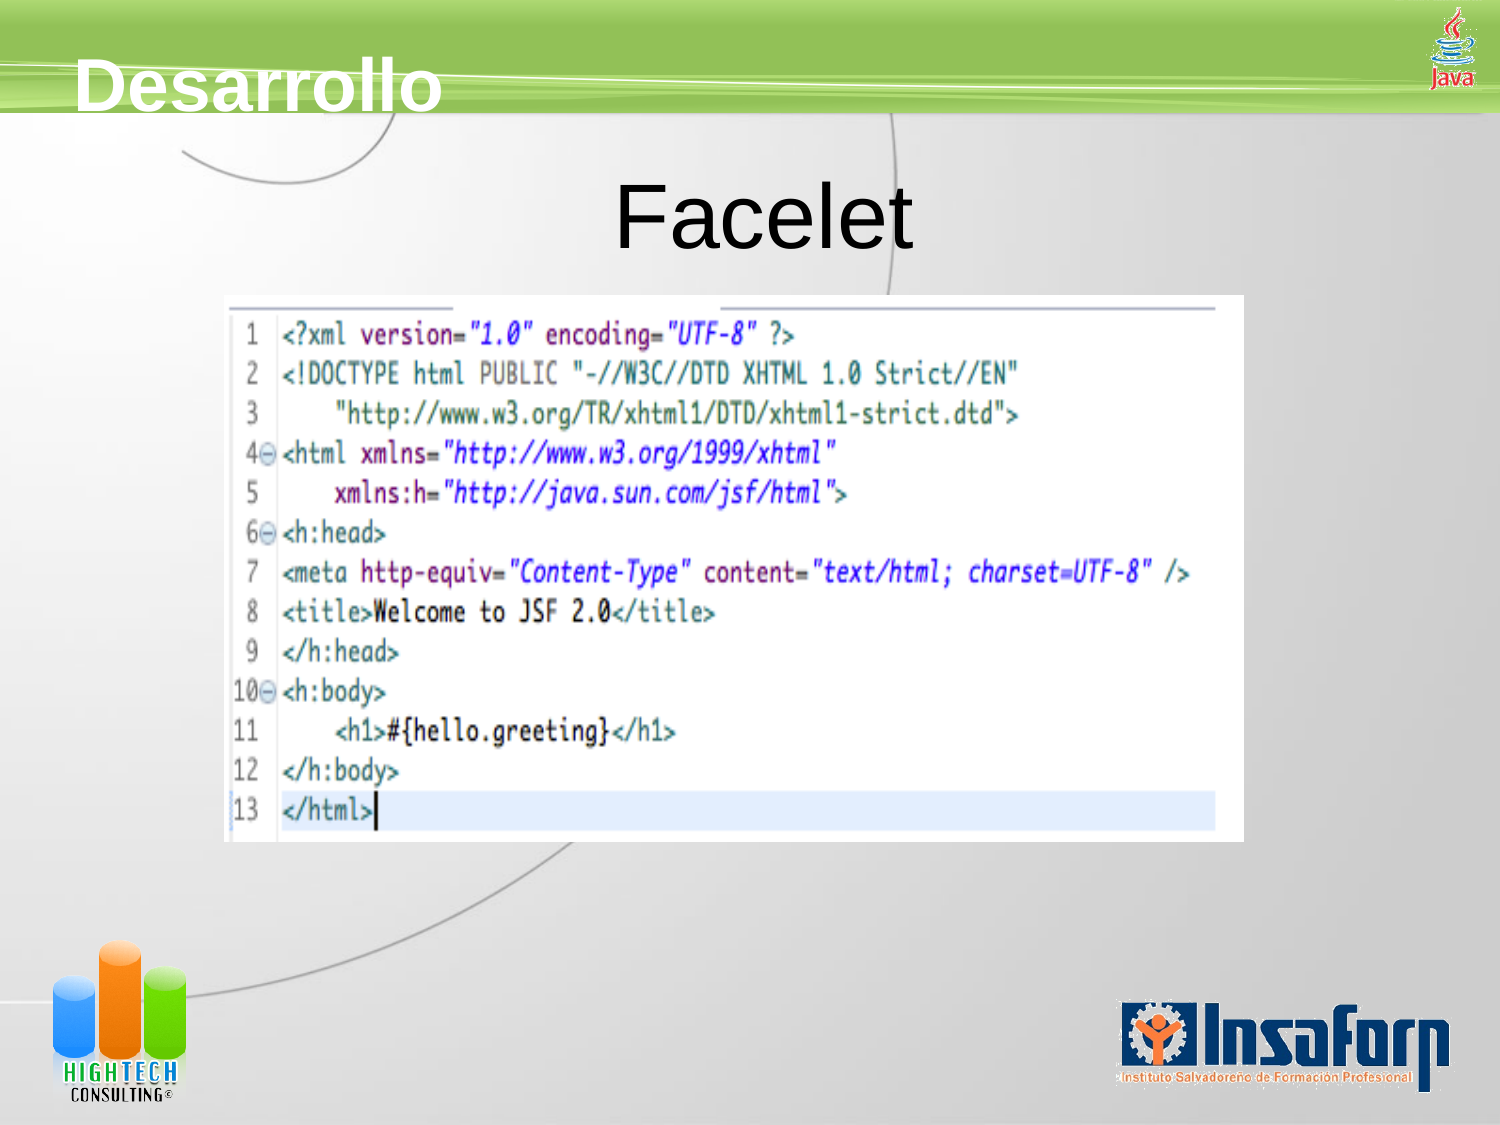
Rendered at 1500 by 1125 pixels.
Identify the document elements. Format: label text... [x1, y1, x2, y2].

picture [0, 0, 1500, 1125]
text_box Desarrollo [58, 29, 473, 129]
text_box Facelet [88, 118, 1439, 306]
